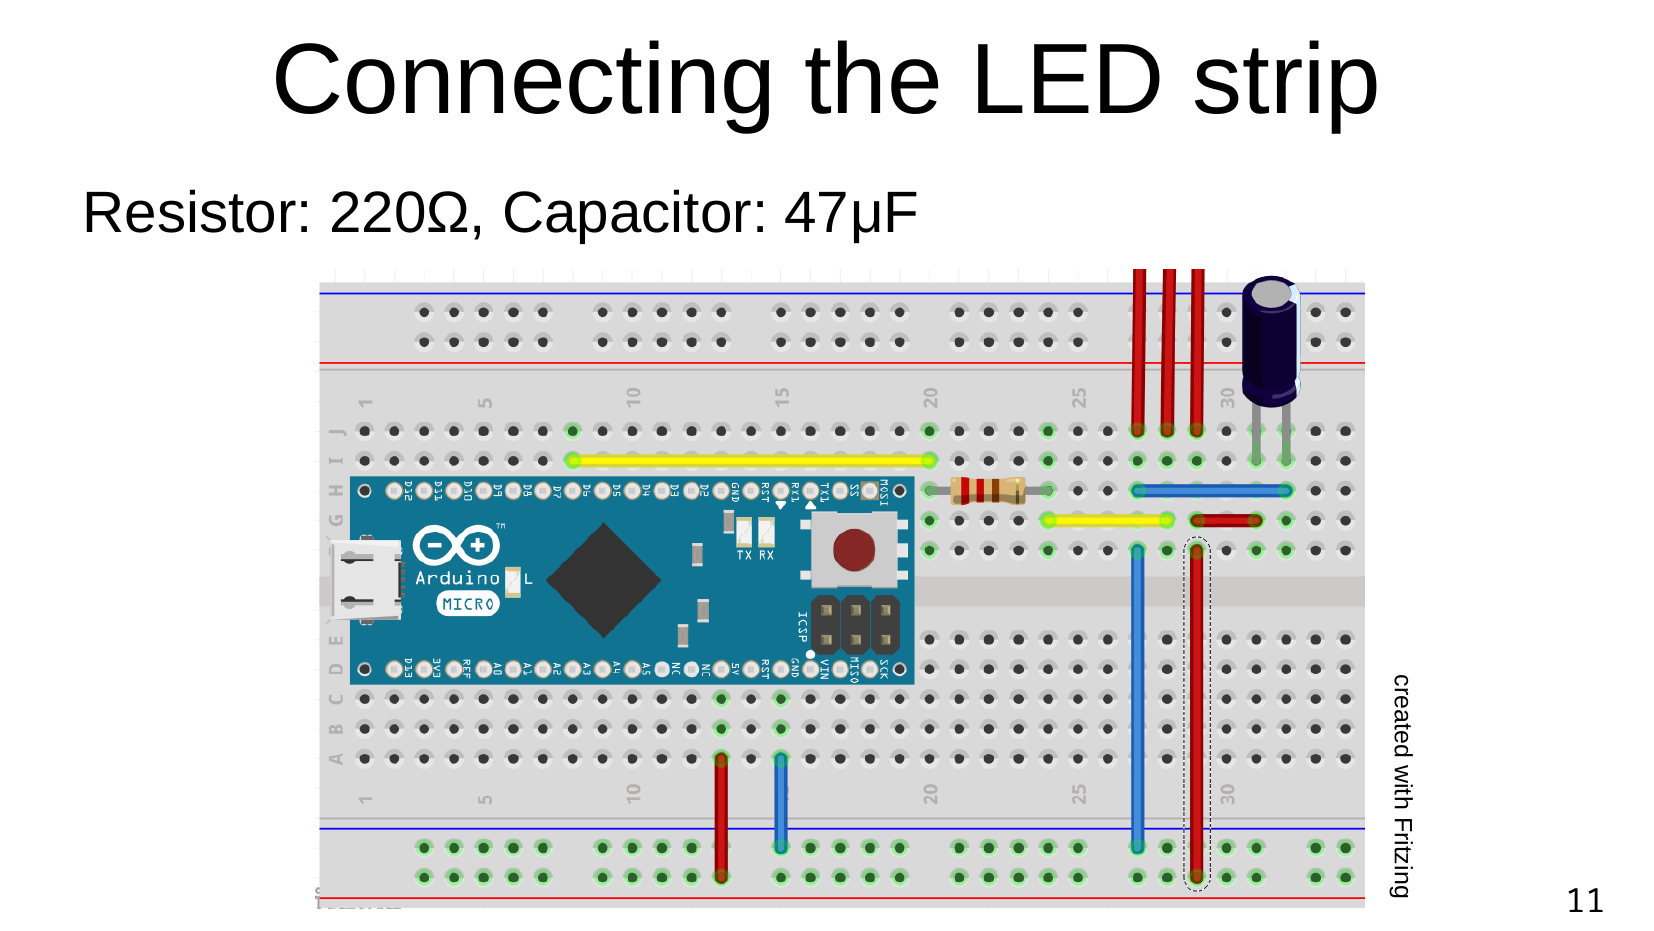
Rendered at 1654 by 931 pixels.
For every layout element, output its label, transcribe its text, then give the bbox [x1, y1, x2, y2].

title Connecting the LED strip [82, 1, 1571, 157]
list Resistor: 220Ω, Capacitor: 47μF [82, 180, 1571, 811]
text_box created with Fritzing [1368, 660, 1426, 931]
picture [315, 269, 1365, 910]
